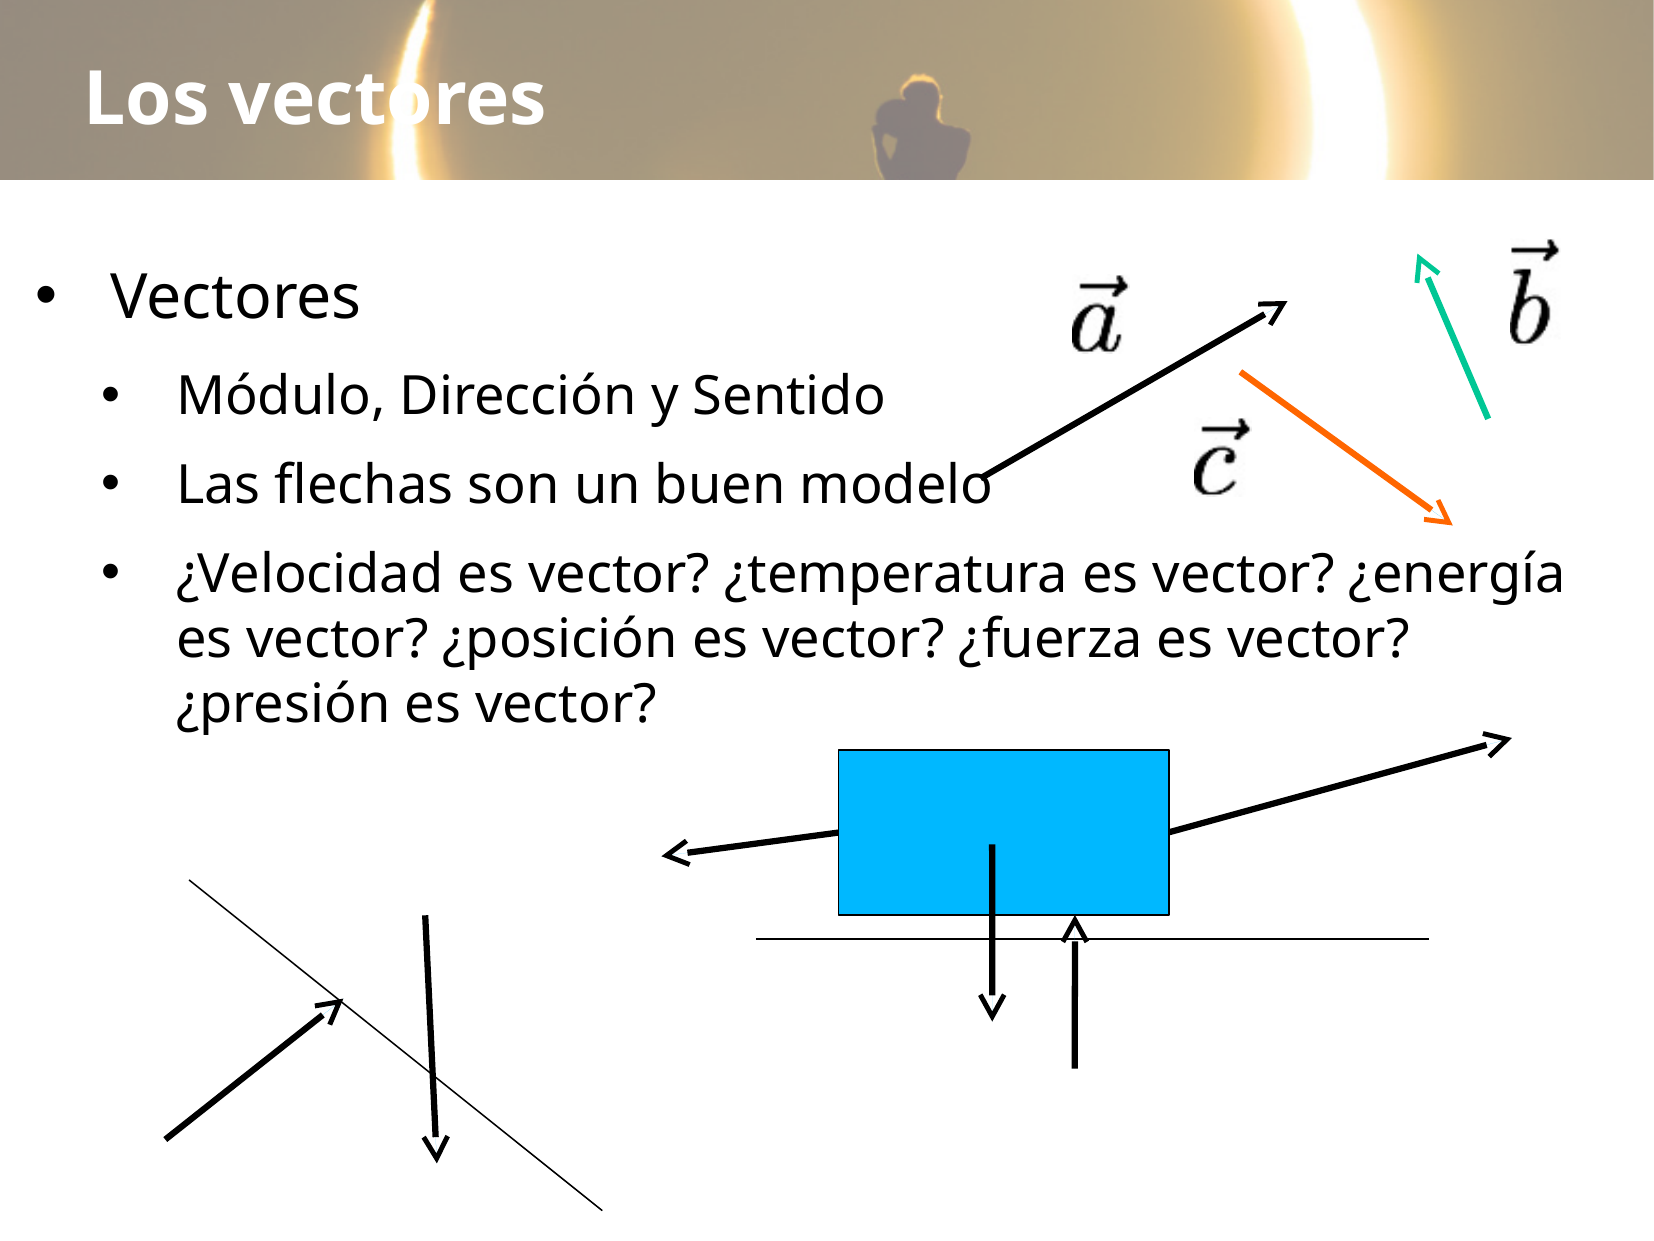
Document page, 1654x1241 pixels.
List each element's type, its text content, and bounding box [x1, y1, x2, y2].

picture [1072, 274, 1130, 354]
text_box [165, 1002, 340, 1140]
picture [1194, 417, 1252, 497]
text_box [425, 915, 433, 1073]
picture [1510, 238, 1563, 346]
picture [0, 0, 1654, 180]
text_box [661, 737, 1512, 1069]
text_box [1240, 371, 1453, 526]
text_box [980, 301, 1288, 479]
title Los vectores [83, 29, 1572, 160]
text_box [432, 1077, 437, 1164]
list Vectores Módulo, Dirección y Sentido Las flechas son un buen modelo ¿Velocidad es vector? ¿temperatura es vector? ¿energía es vector? ¿posición es vector? ¿fuerza es vector? ¿presión es vector? [35, 254, 1607, 1176]
